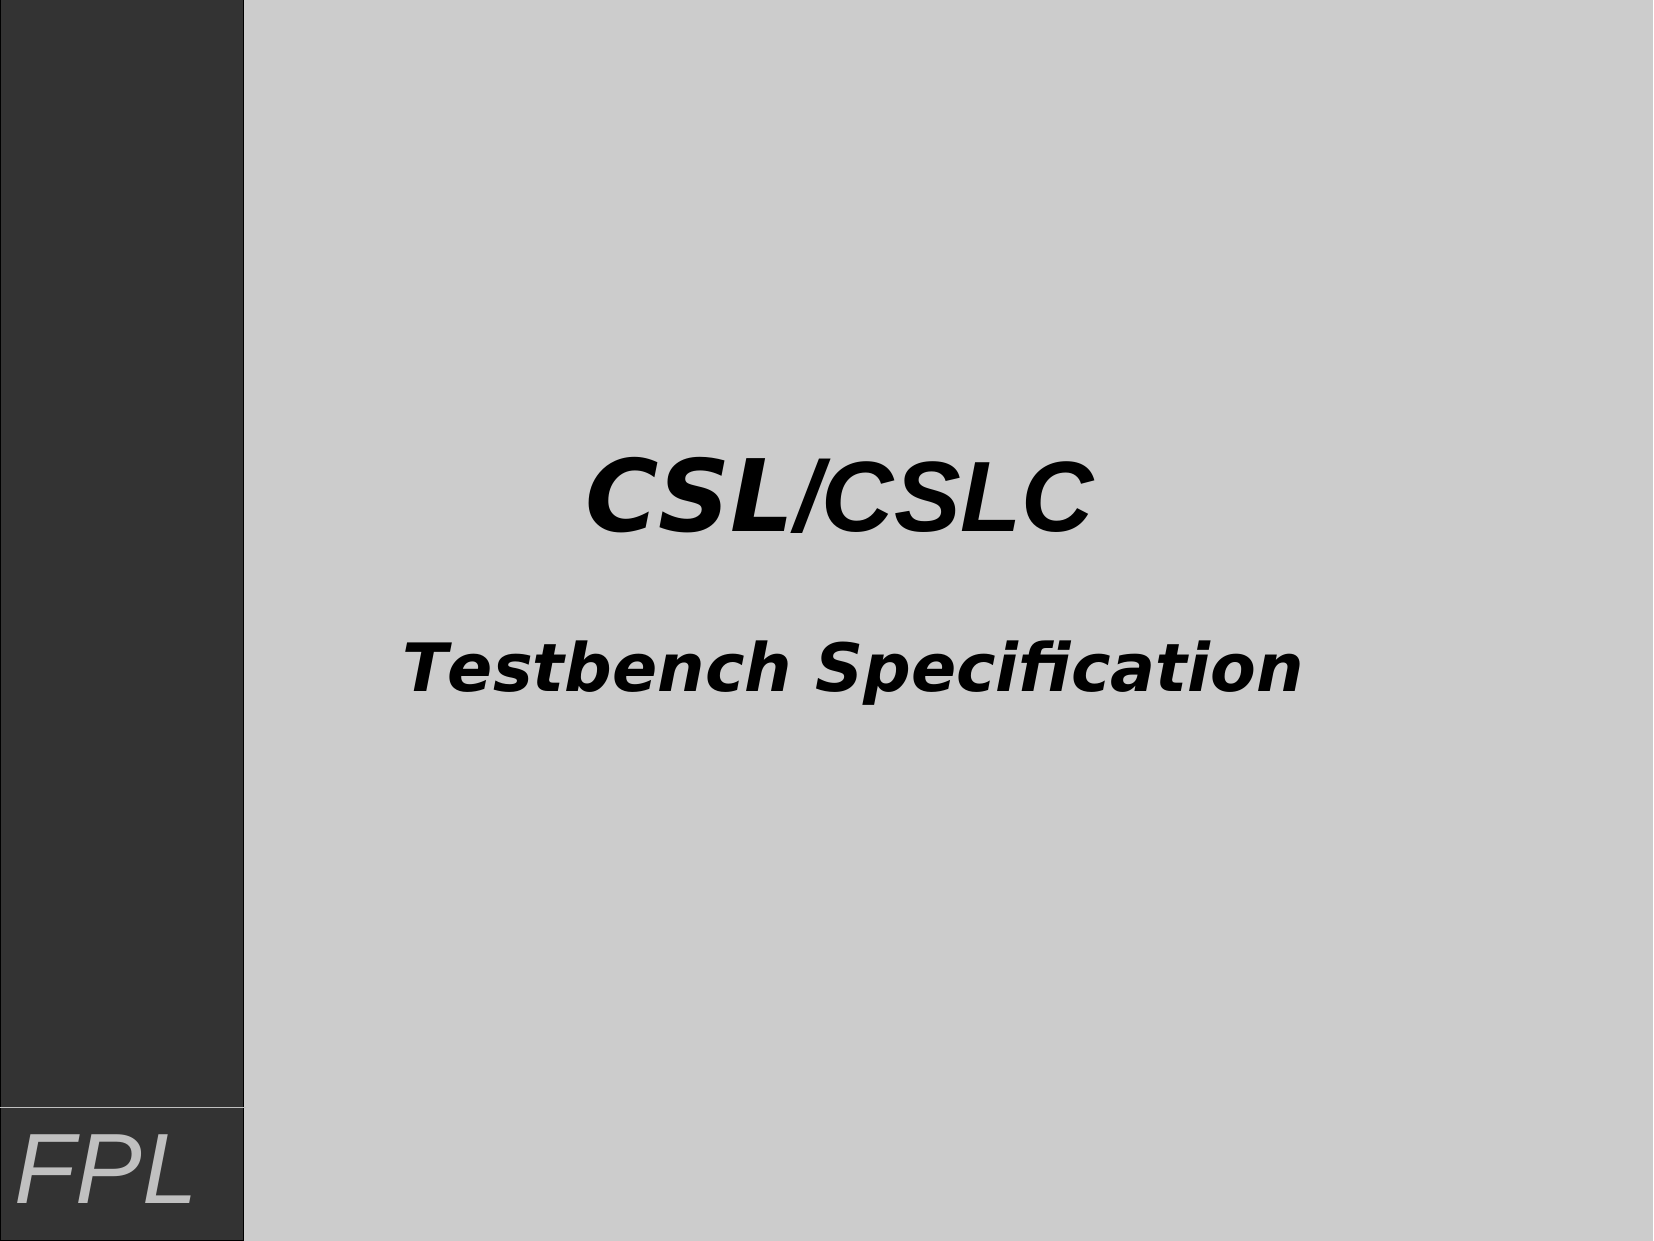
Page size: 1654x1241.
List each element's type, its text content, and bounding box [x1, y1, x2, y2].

title CSL/CSLC Testbench Specification [147, 408, 1560, 738]
